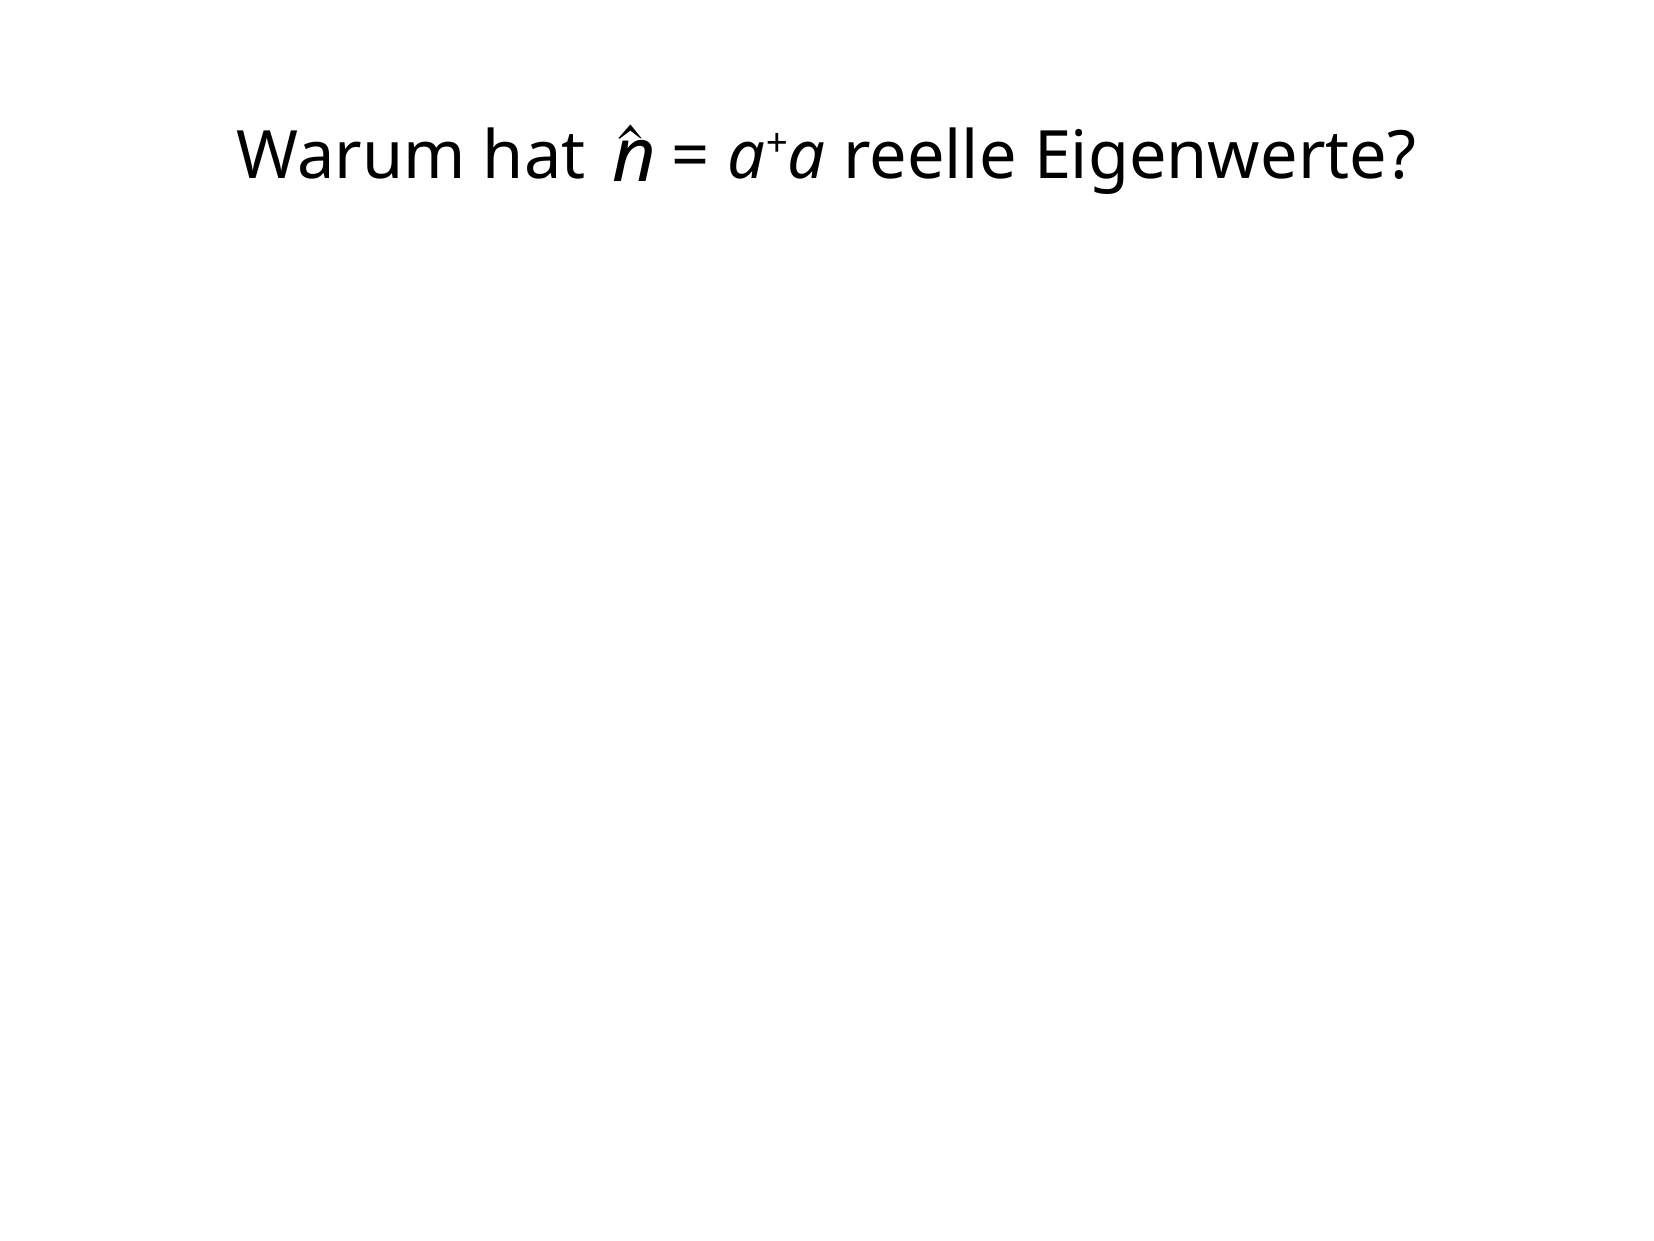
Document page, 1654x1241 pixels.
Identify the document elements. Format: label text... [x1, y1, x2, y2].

chart [600, 111, 660, 203]
title Warum hat = a+a reelle Eigenwerte? [82, 49, 1571, 257]
